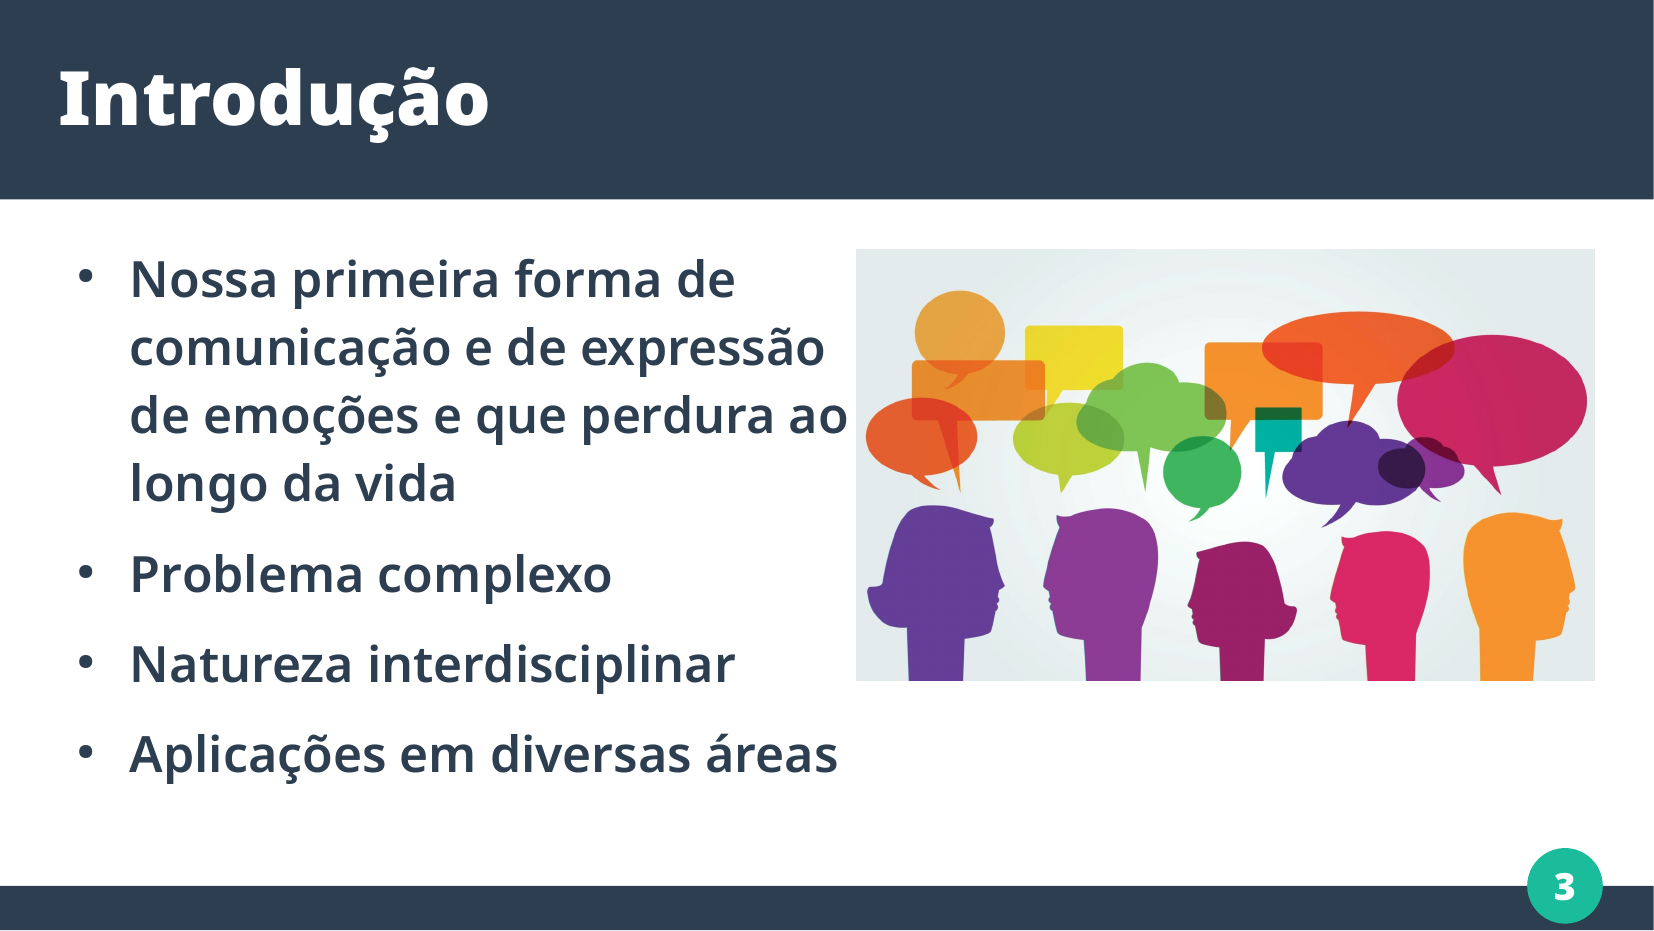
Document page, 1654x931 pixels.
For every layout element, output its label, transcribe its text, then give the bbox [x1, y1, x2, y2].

picture [856, 249, 1595, 681]
title Introdução [59, 37, 1595, 156]
list Nossa primeira forma de comunicação e de expressão de emoções e que perdura ao longo da vida Problema complexo Natureza interdisciplinar Aplicações em diversas áreas [59, 243, 886, 864]
